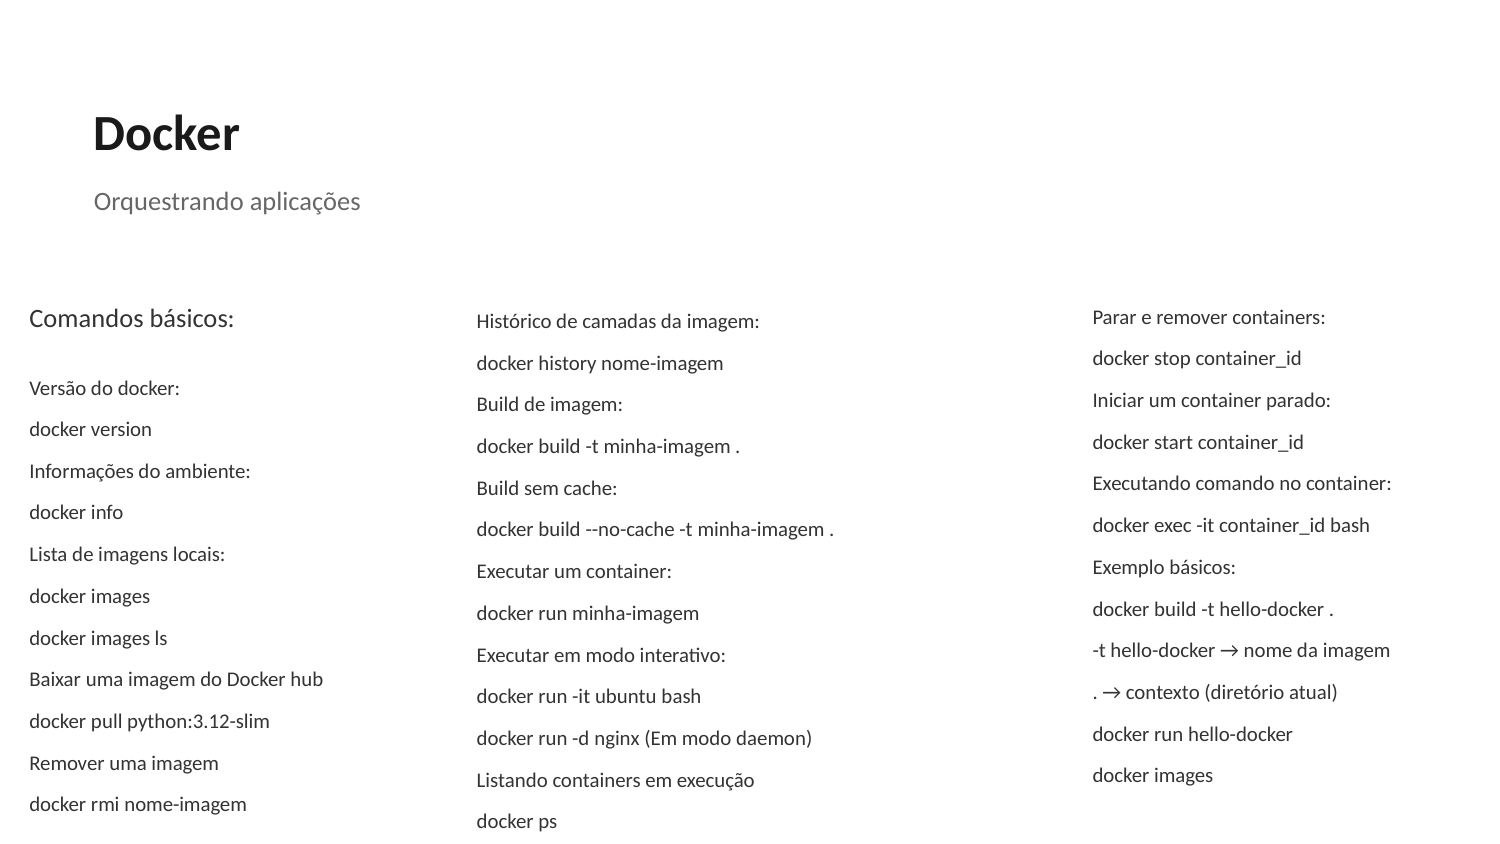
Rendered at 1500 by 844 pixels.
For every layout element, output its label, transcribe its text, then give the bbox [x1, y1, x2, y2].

text_box Orquestrando aplicações [93, 181, 361, 216]
text_box Comandos básicos: Versão do docker: docker version Informações do ambiente: docker info Lista de imagens locais: docker images docker images ls Baixar uma imagem do Docker hub docker pull python:3.12-slim Remover uma imagem docker rmi nome-imagem [29, 290, 476, 844]
text_box Parar e remover containers: docker stop container_id Iniciar um container parado: docker start container_id Executando comando no container: docker exec -it container_id bash Exemplo básicos: docker build -t hello-docker . -t hello-docker → nome da imagem . → contexto (diretório atual) docker run hello-docker docker images [1092, 286, 1473, 787]
text_box Docker [93, 93, 252, 161]
text_box Histórico de camadas da imagem: docker history nome-imagem Build de imagem: docker build -t minha-imagem . Build sem cache: docker build --no-cache -t minha-imagem . Executar um container: docker run minha-imagem Executar em modo interativo: docker run -it ubuntu bash docker run -d nginx (Em modo daemon) Listando containers em execução docker ps [476, 290, 1004, 844]
